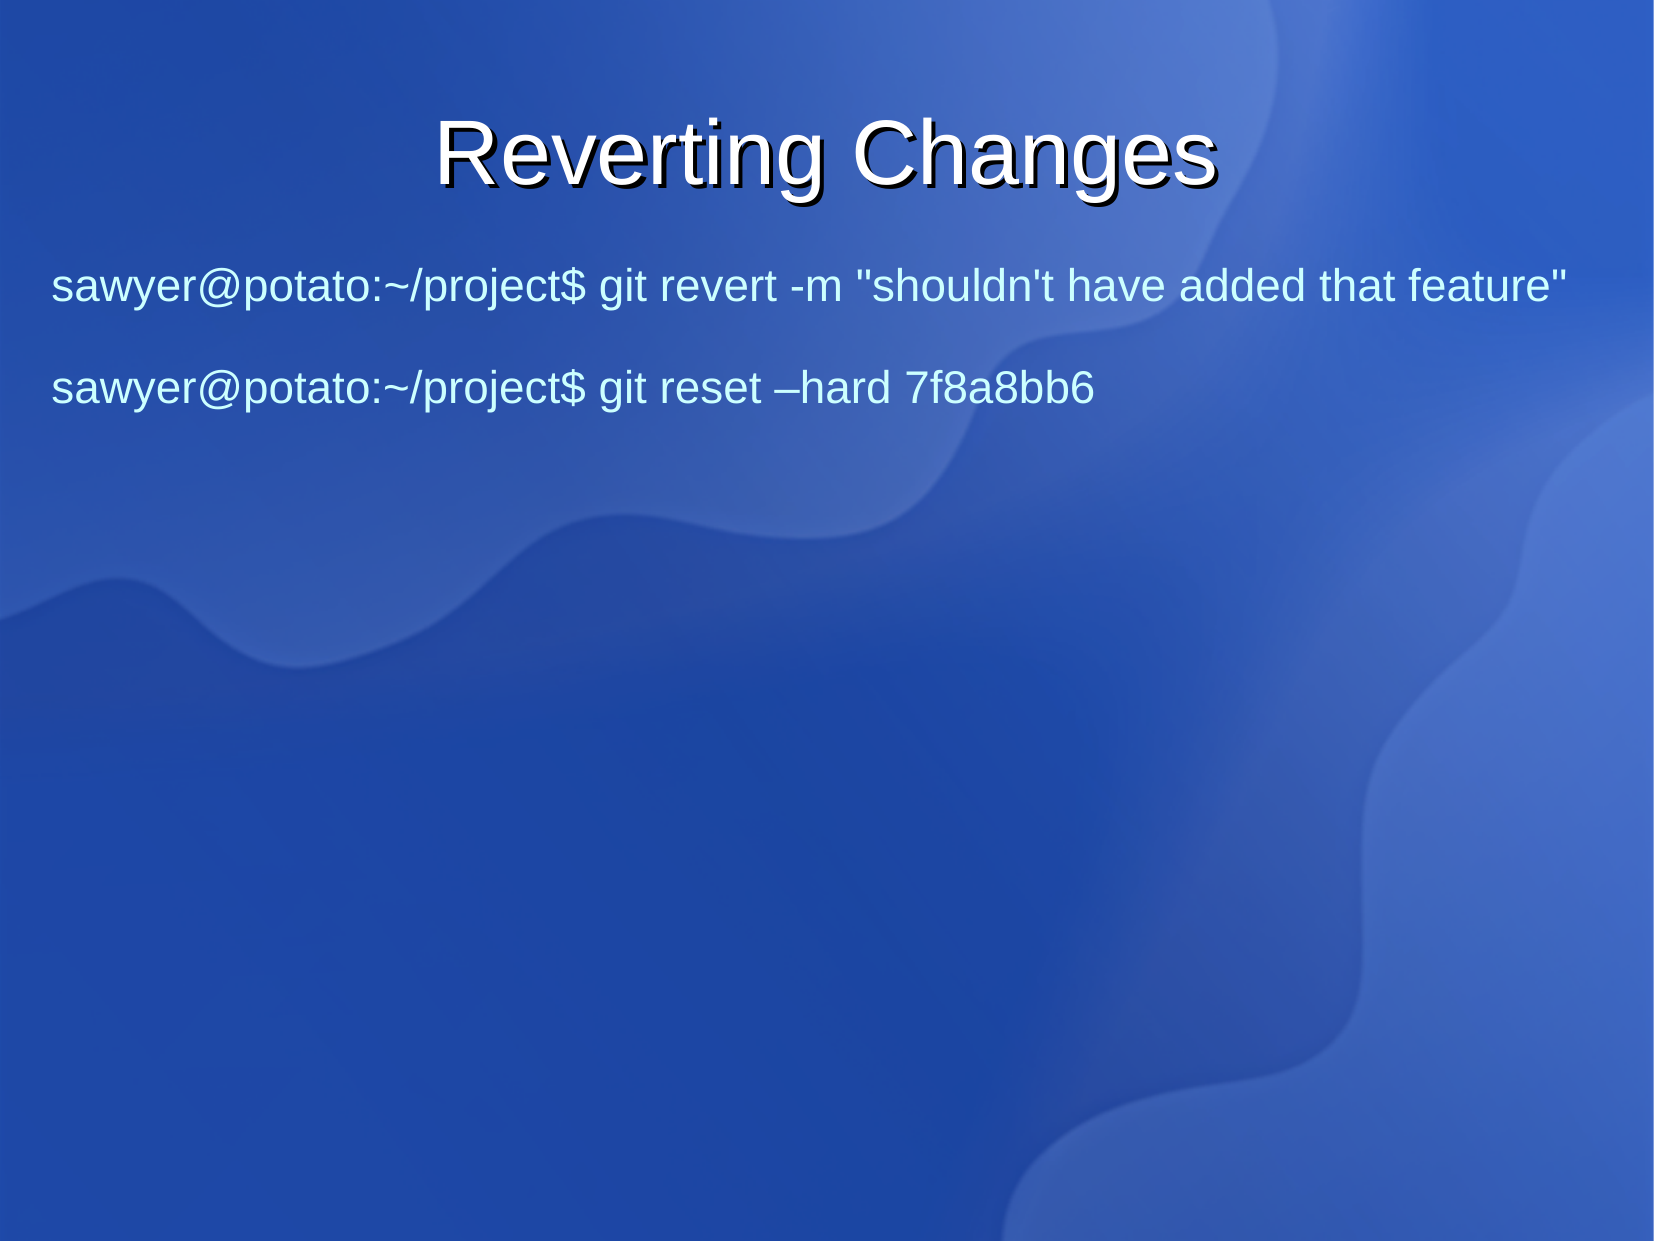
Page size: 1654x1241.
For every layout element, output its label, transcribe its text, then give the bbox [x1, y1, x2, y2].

text_box sawyer@potato:~/project$ git revert -m "shouldn't have added that feature" sawyer@potato:~/project$ git reset –hard 7f8a8bb6 [36, 252, 1654, 870]
title Reverting Changes [82, 56, 1571, 250]
picture [0, 0, 1654, 1241]
